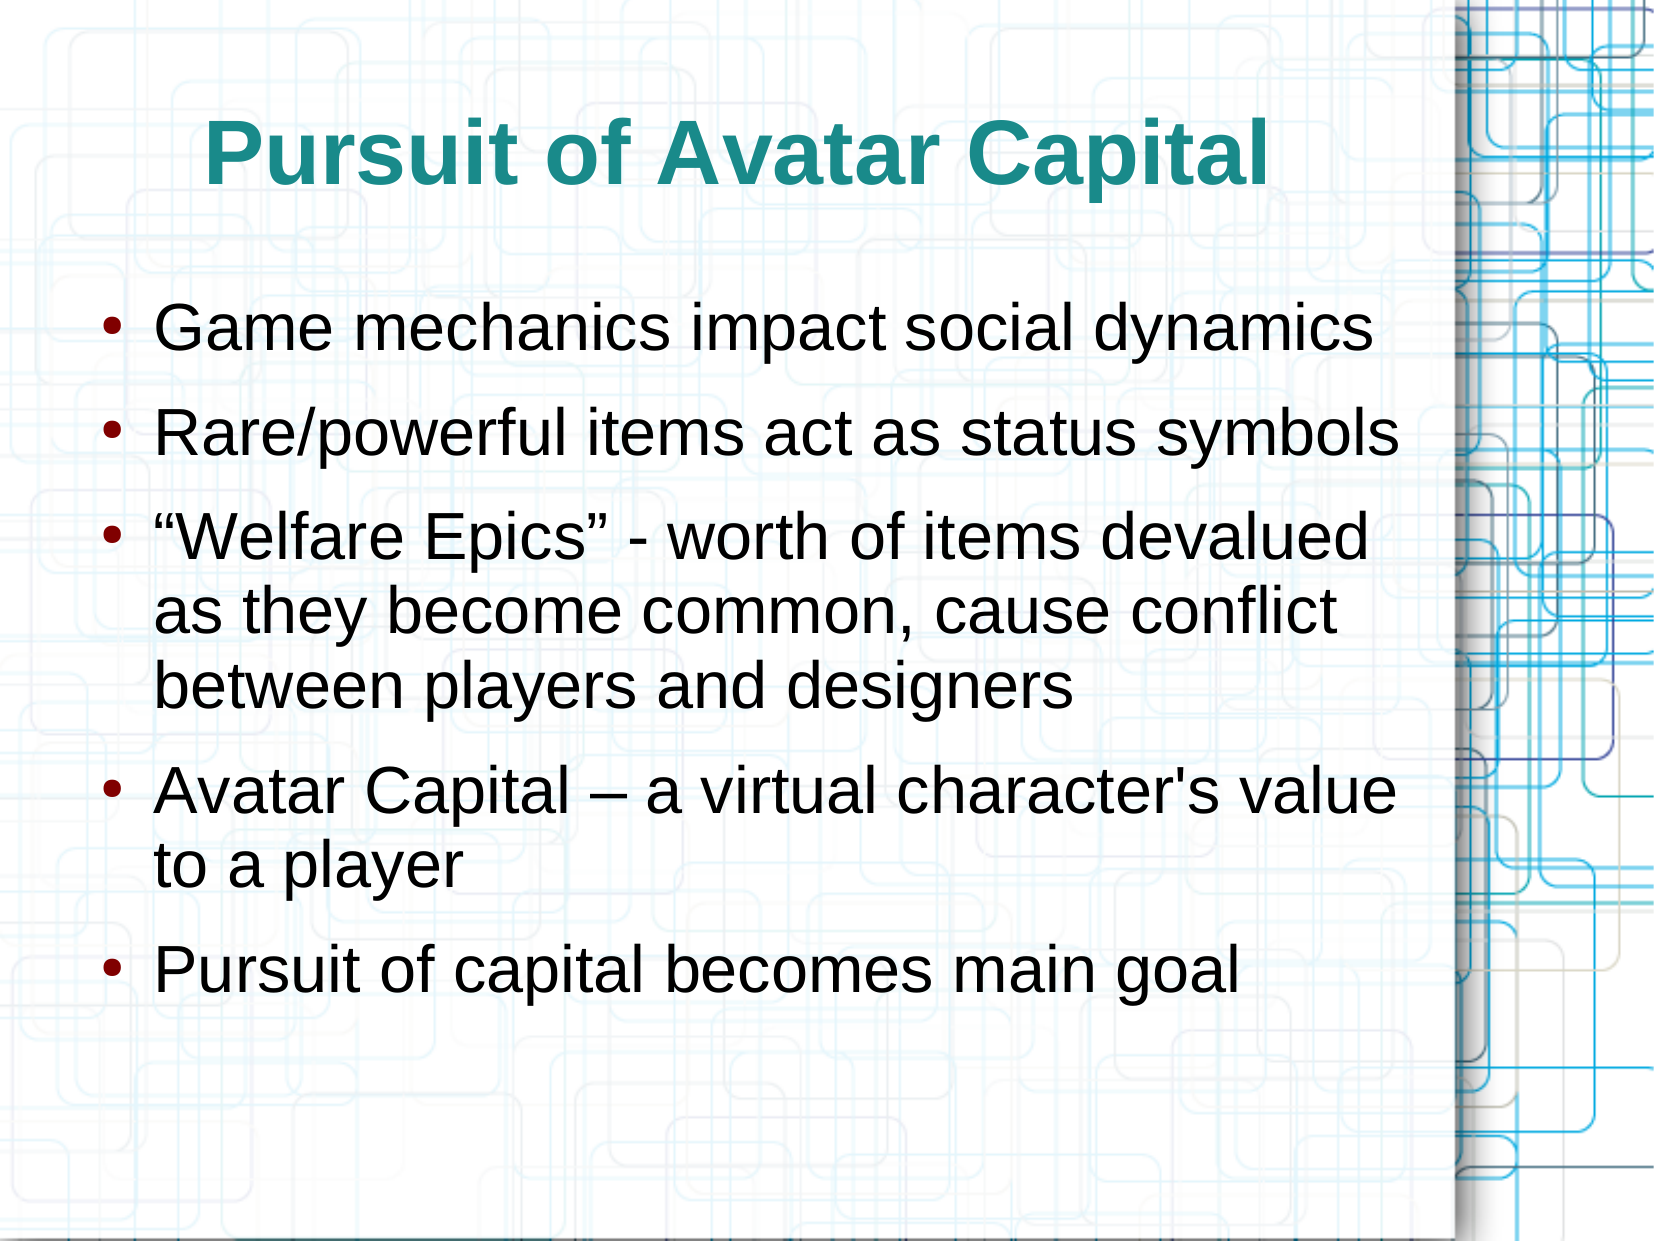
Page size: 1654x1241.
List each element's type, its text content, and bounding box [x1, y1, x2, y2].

picture [0, 0, 1654, 1241]
title Pursuit of Avatar Capital [59, 49, 1418, 257]
list Game mechanics impact social dynamics Rare/powerful items act as status symbols “Welfare Epics” - worth of items devalued as they become common, cause conflict between players and designers Avatar Capital – a virtual character's value to a player Pursuit of capital becomes main goal [82, 290, 1418, 1109]
